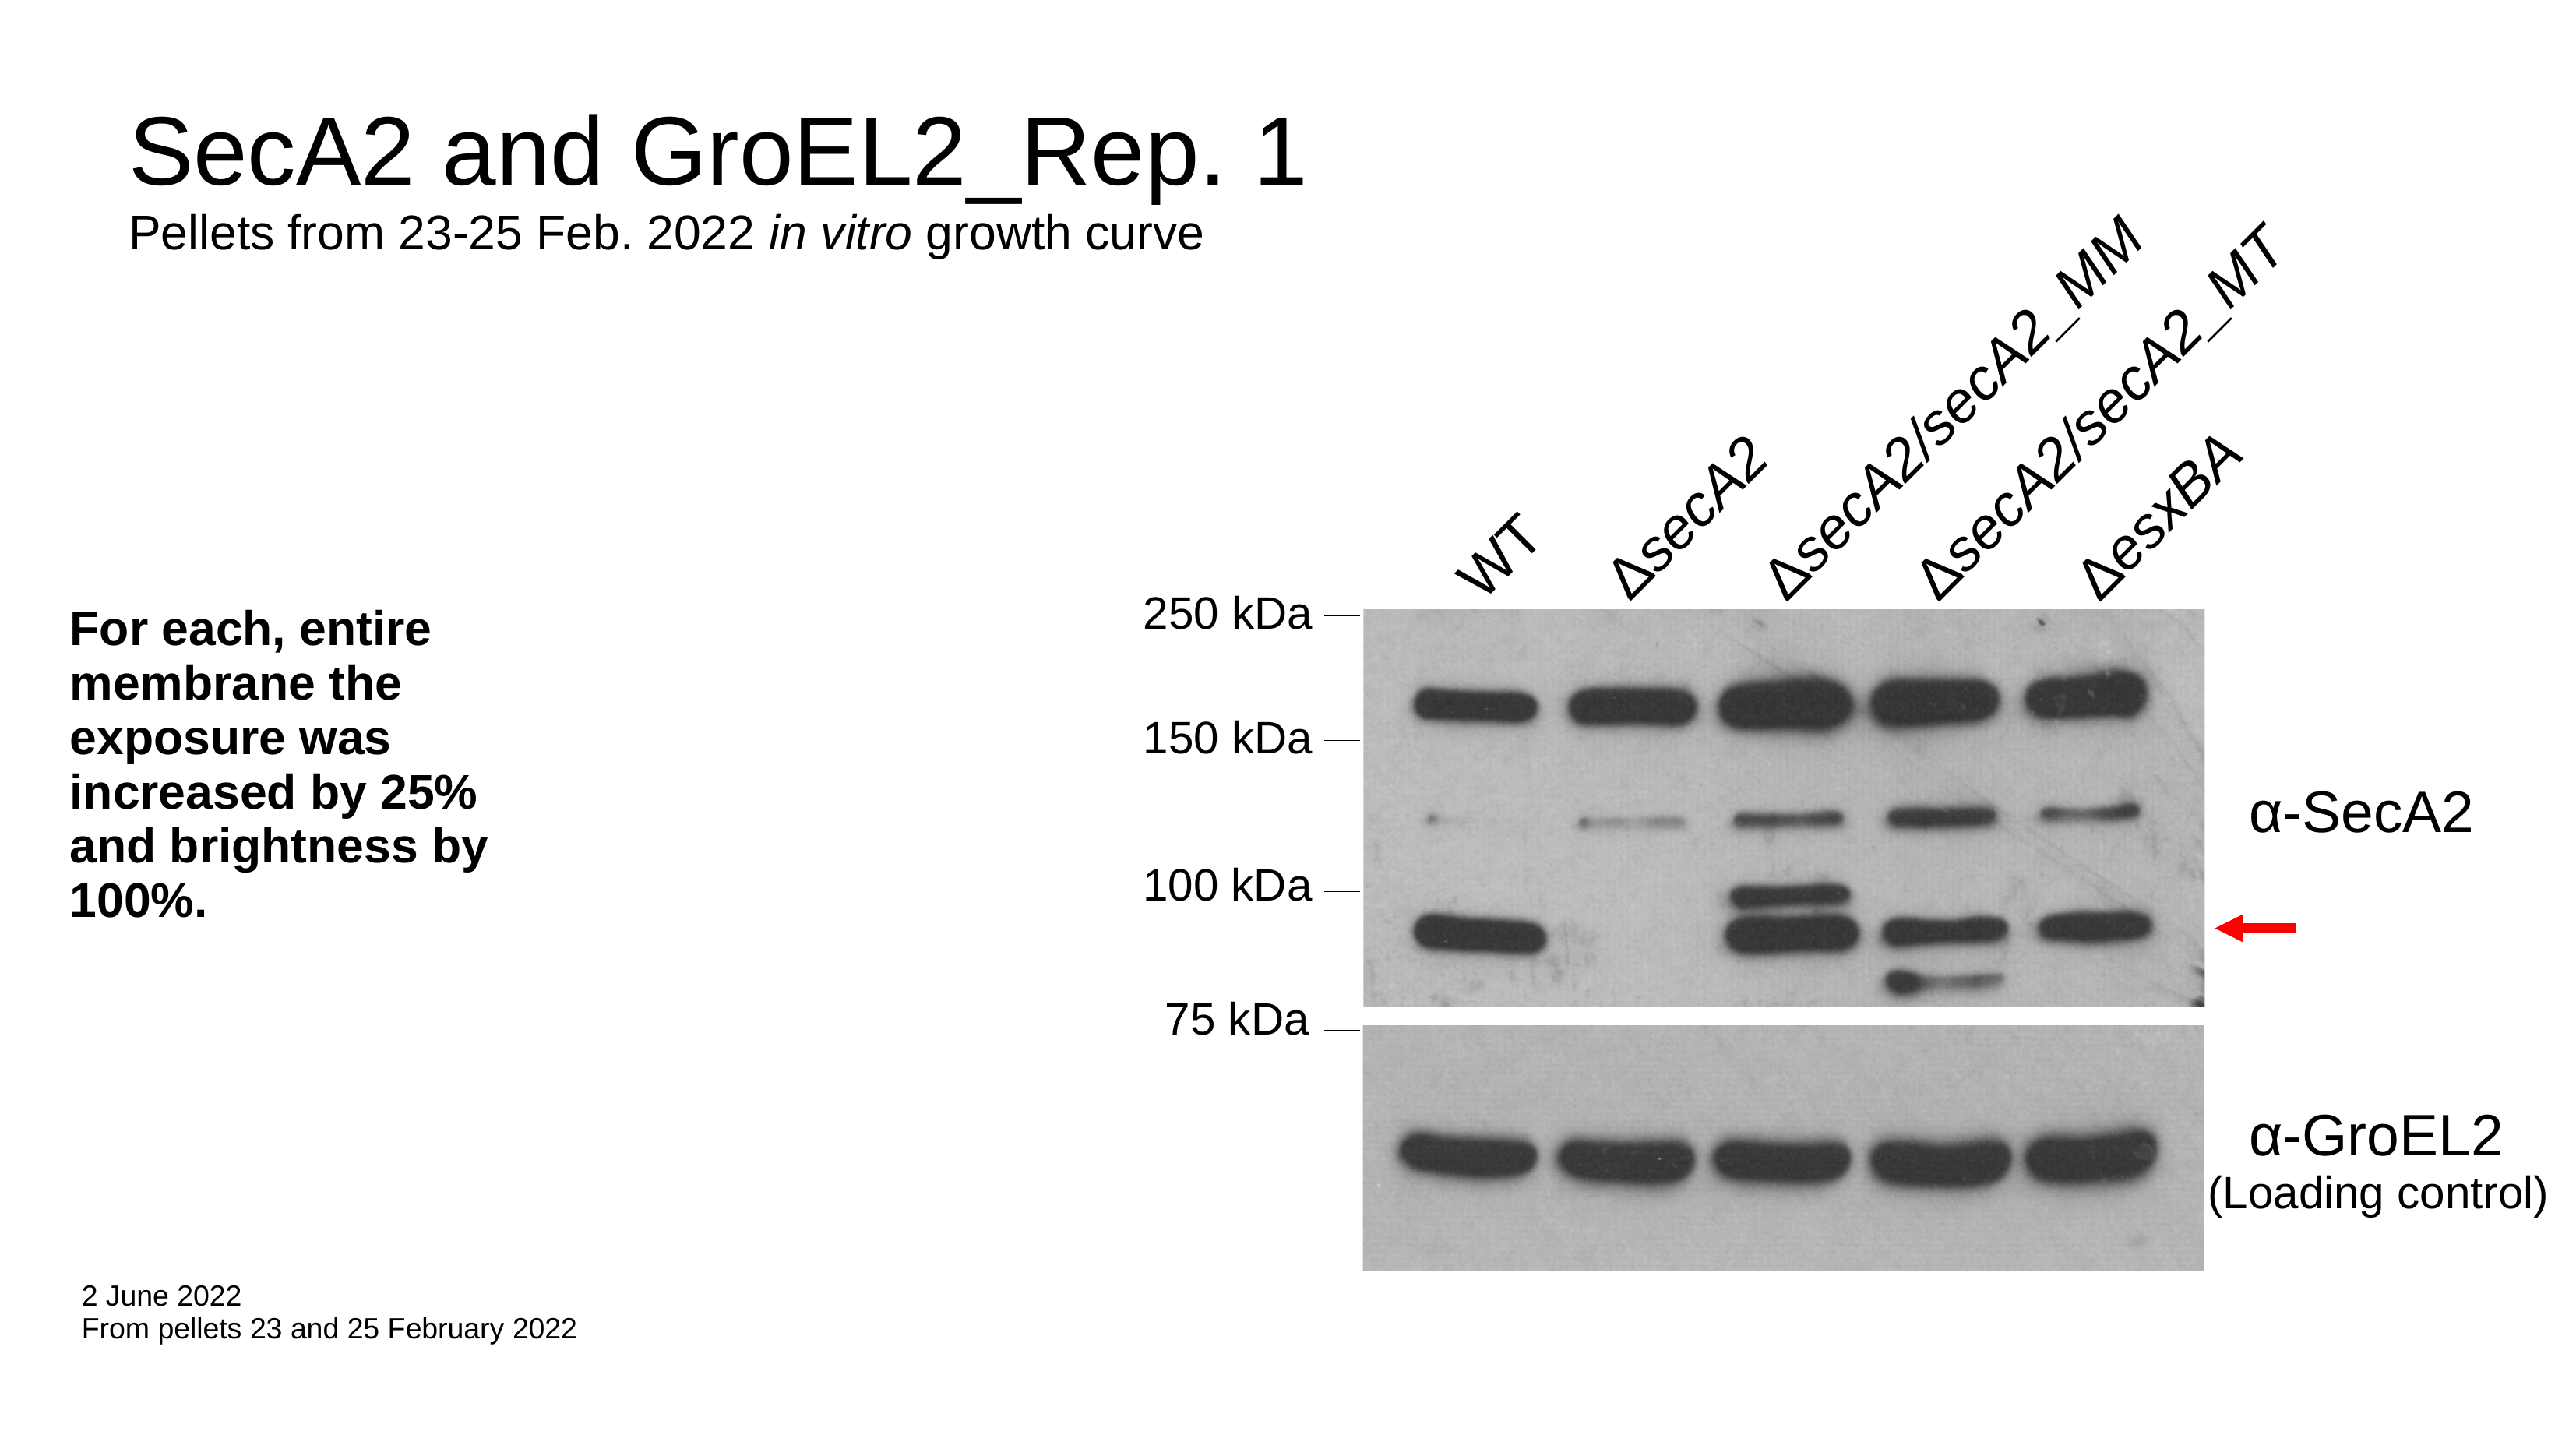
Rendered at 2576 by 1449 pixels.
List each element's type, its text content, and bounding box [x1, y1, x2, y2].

text_box ΔsecA2/secA2_MM [1736, 79, 2282, 625]
text_box WT [1432, 389, 1669, 625]
text_box 250 kDa [1100, 582, 1356, 660]
text_box 100 kDa [1100, 854, 1355, 932]
text_box 2 June 2022 From pellets 23 and 25 February 2022 [70, 1274, 667, 1351]
text_box 75 kDa [1153, 988, 1364, 1051]
text_box α-GroEL2 [2237, 1097, 2540, 1161]
text_box α-SecA2 [2237, 774, 2493, 851]
text_box For each, entire membrane the exposure was increased by 25% and brightness by 100%. [58, 596, 538, 934]
text_box ΔsecA2 [1580, 389, 1816, 625]
title SecA2 and GroEL2_Rep. 1 Pellets from 23-25 Feb. 2022 in vitro growth curve [129, 58, 2447, 300]
text_box ΔesxBA [2049, 79, 2575, 625]
text_box ΔsecA2/secA2_MT [1888, 79, 2434, 625]
text_box 150 kDa [1100, 707, 1356, 784]
picture [1362, 1025, 2204, 1271]
picture [1363, 609, 2205, 1007]
text_box (Loading control) [2196, 1161, 2575, 1236]
